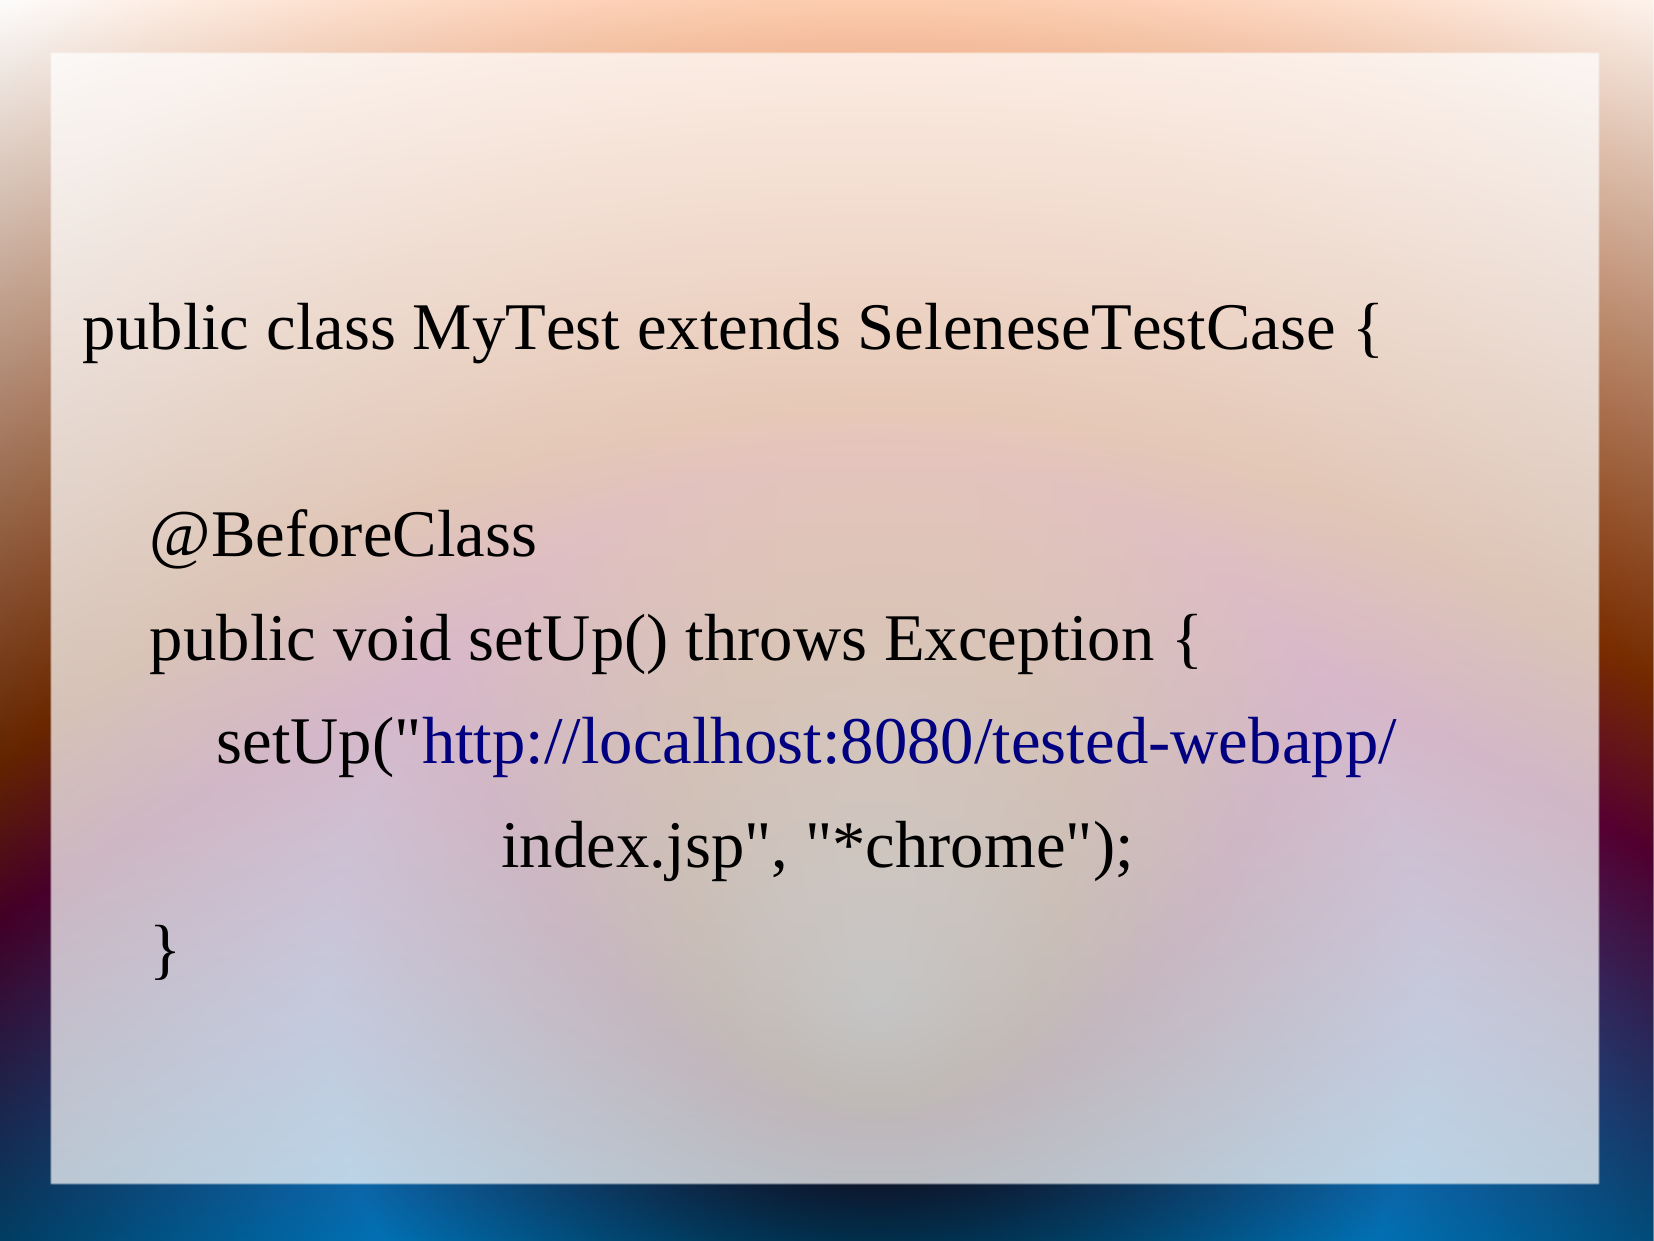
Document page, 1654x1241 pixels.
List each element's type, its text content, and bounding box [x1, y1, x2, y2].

list public class MyTest extends SeleneseTestCase { @BeforeClass public void setUp() throws Exception { setUp("http://localhost:8080/tested-webapp/ index.jsp", "*chrome"); } [82, 290, 1571, 1090]
picture [0, 0, 1654, 1241]
